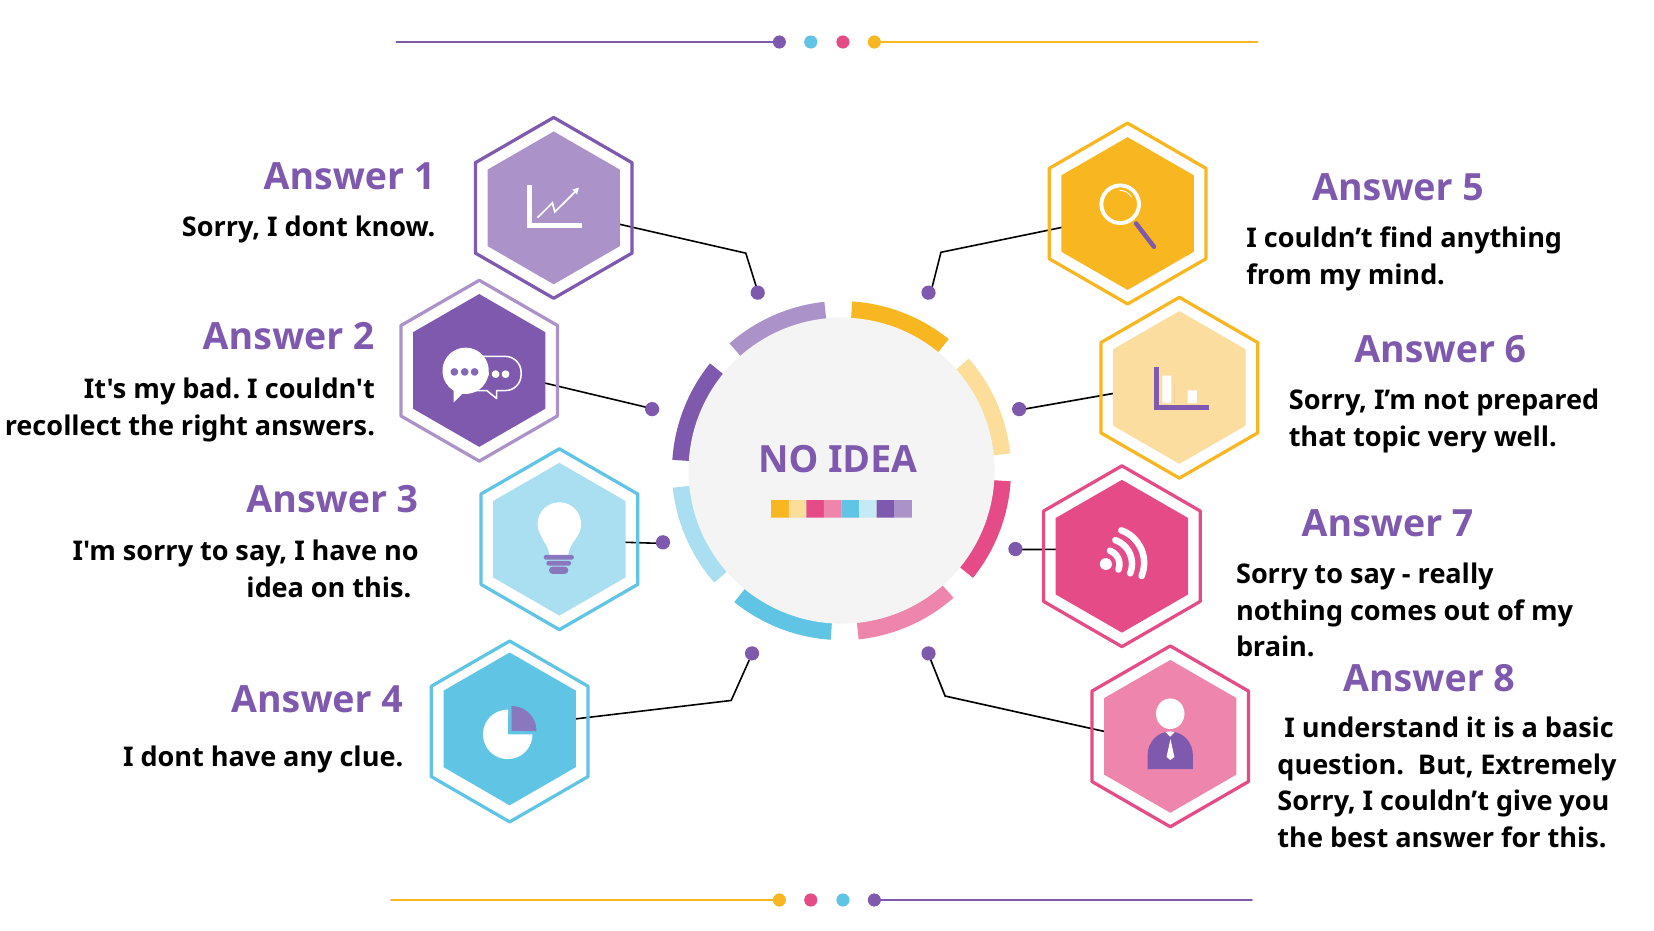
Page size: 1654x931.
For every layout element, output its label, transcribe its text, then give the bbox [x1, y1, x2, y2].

text_box [1008, 541, 1023, 557]
title Answer 4 [165, 644, 404, 737]
title Sorry to say - really nothing comes out of my brain. [1236, 554, 1607, 648]
text_box [750, 285, 765, 300]
text_box [921, 646, 936, 661]
text_box [655, 535, 671, 550]
title Sorry, I’m not prepared that topic very well. [1288, 380, 1654, 515]
text_box [1104, 659, 1237, 813]
title I dont have any clue. [32, 737, 404, 872]
title Answer 5 [1246, 132, 1484, 219]
text_box [1012, 401, 1027, 417]
title Answer 3 [180, 444, 419, 531]
title Answer 6 [1288, 307, 1527, 380]
title I understand it is a basic question. But, Extremely Sorry, I couldn’t give you the best answer for this. [1277, 708, 1649, 809]
text_box [413, 294, 546, 447]
text_box [921, 285, 936, 300]
text_box [443, 652, 576, 806]
text_box [744, 646, 760, 661]
text_box [645, 401, 660, 417]
title I couldn’t find anything from my mind. [1246, 219, 1618, 307]
title It's my bad. I couldn't recollect the right answers. [4, 369, 376, 470]
title Answer 2 [137, 284, 375, 369]
title Sorry, I dont know. [64, 207, 436, 284]
text_box [487, 131, 620, 285]
title Answer 8 [1277, 648, 1516, 708]
text_box [1055, 479, 1189, 633]
text_box [1113, 311, 1246, 464]
text_box [493, 462, 626, 616]
title I'm sorry to say, I have no idea on this. [47, 531, 419, 639]
title Answer 7 [1236, 468, 1474, 554]
text_box [1061, 137, 1194, 290]
title Answer 1 [197, 121, 436, 207]
title NO IDEA [719, 404, 957, 512]
text_box [670, 299, 1013, 642]
